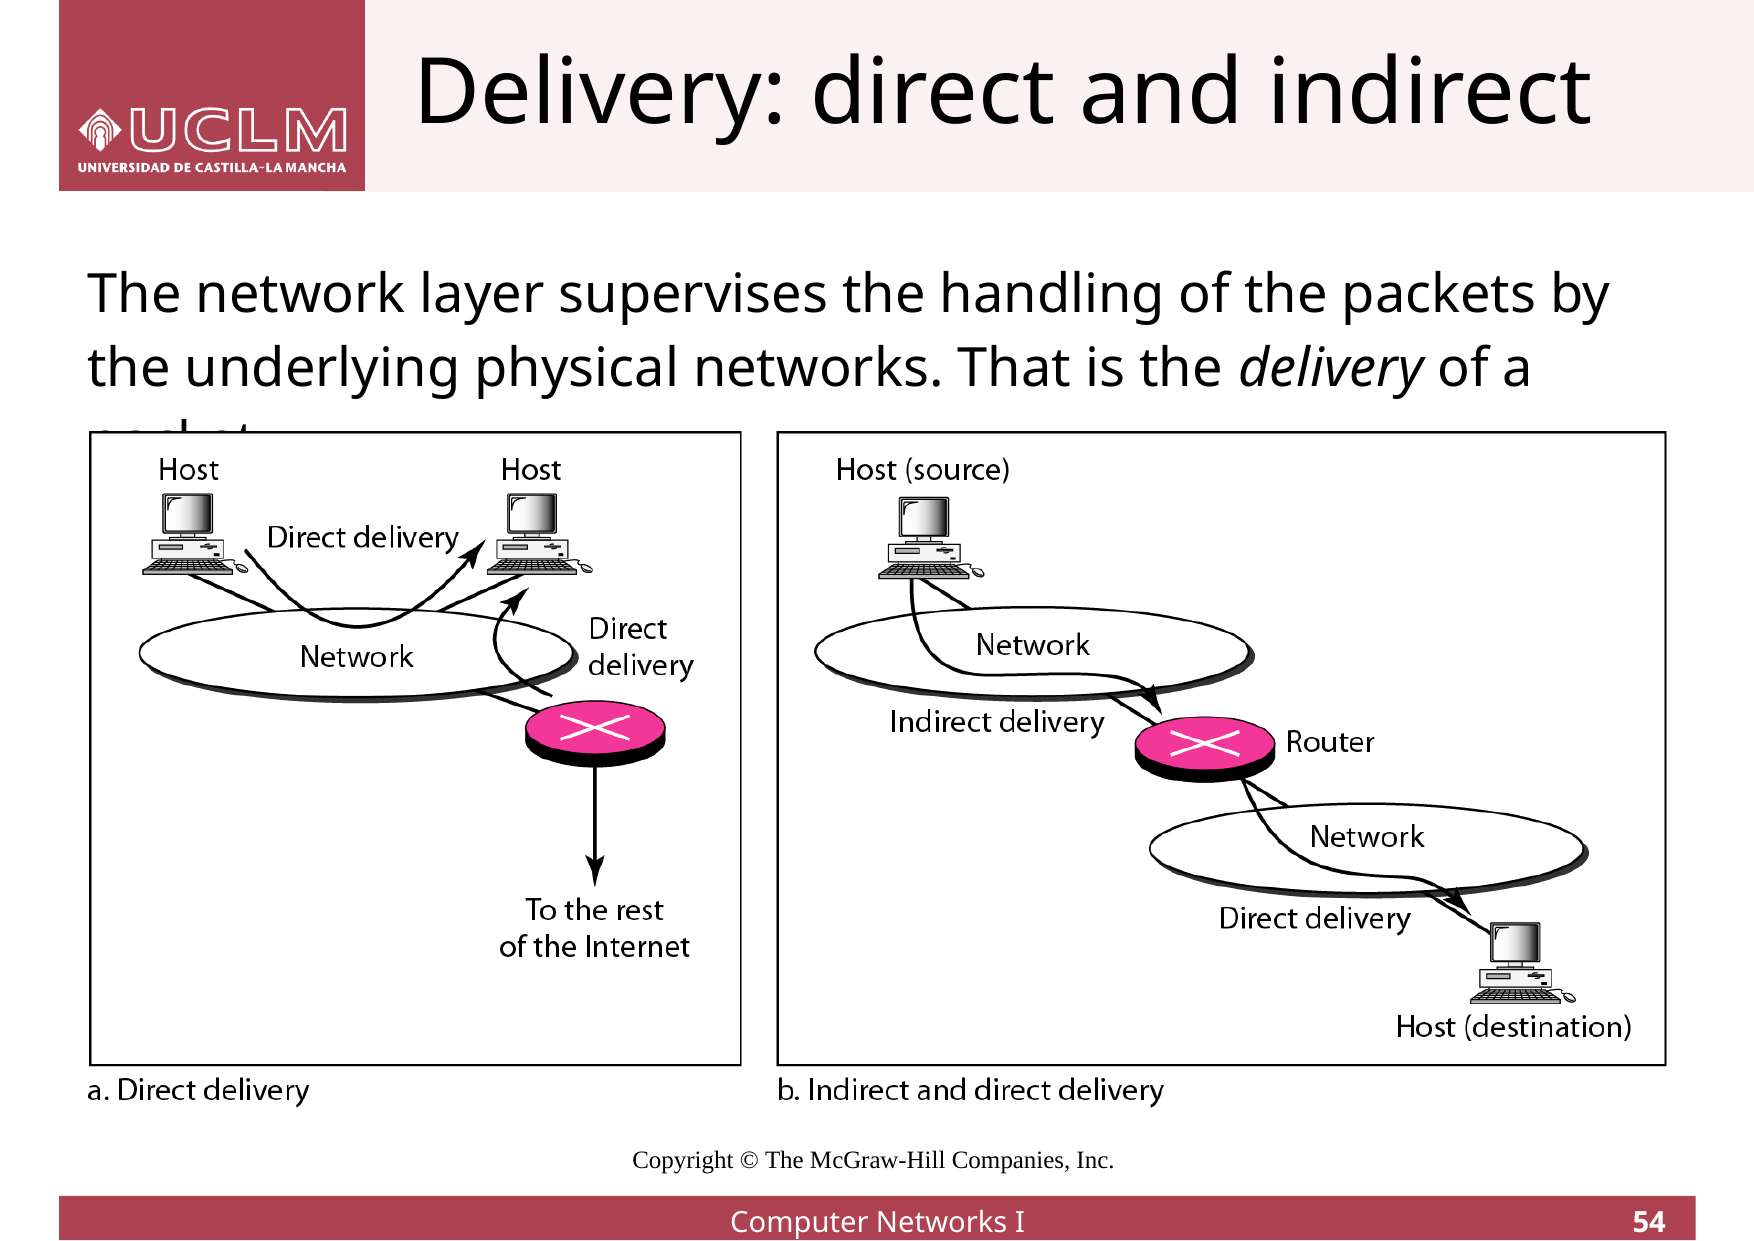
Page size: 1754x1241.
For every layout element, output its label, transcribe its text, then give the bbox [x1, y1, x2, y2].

picture [59, 0, 365, 191]
list The network layer supervises the handling of the packets by the underlying physical networks. That is the delivery of a packet. [87, 254, 1667, 431]
text_box Copyright © The McGraw-Hill Companies, Inc. [478, 1136, 1276, 1182]
picture [87, 431, 1667, 1109]
title Delivery: direct and indirect [413, 0, 1667, 198]
